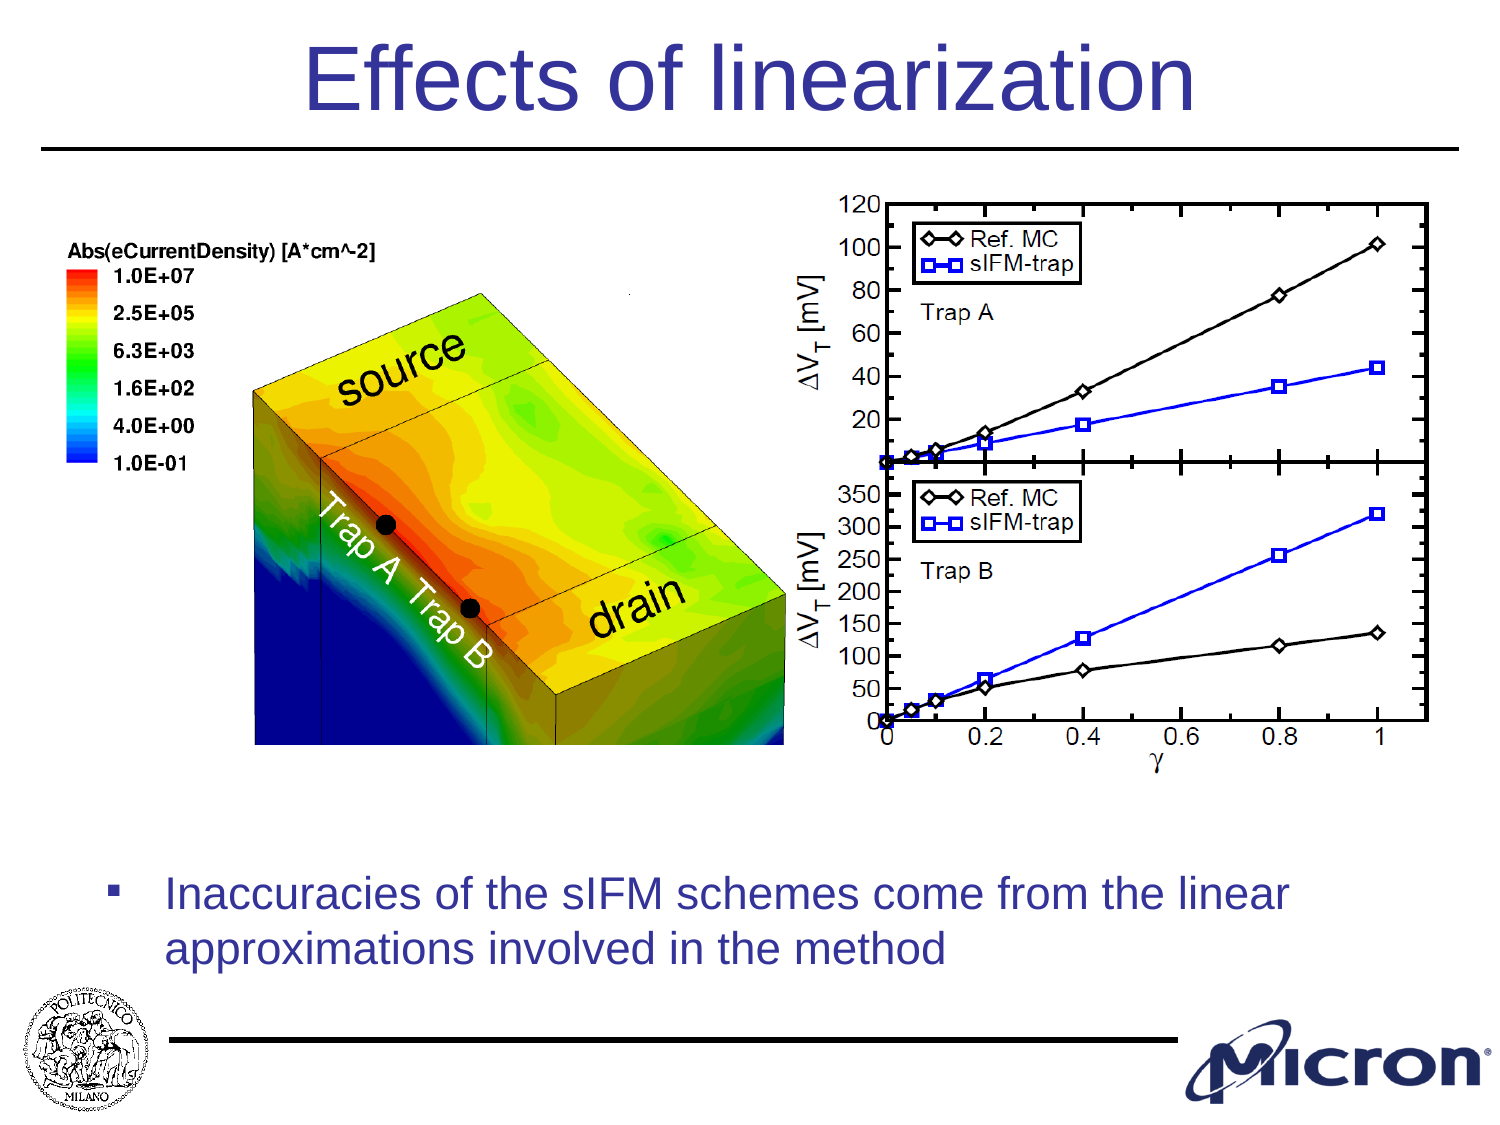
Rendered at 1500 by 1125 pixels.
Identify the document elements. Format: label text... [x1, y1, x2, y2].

title Effects of linearization [76, 10, 1425, 136]
text_box Inaccuracies of the sIFM schemes come from the linear approximations involved in the method [93, 855, 1456, 982]
picture [12, 968, 163, 1125]
picture [53, 180, 1446, 779]
picture [1178, 1012, 1500, 1110]
